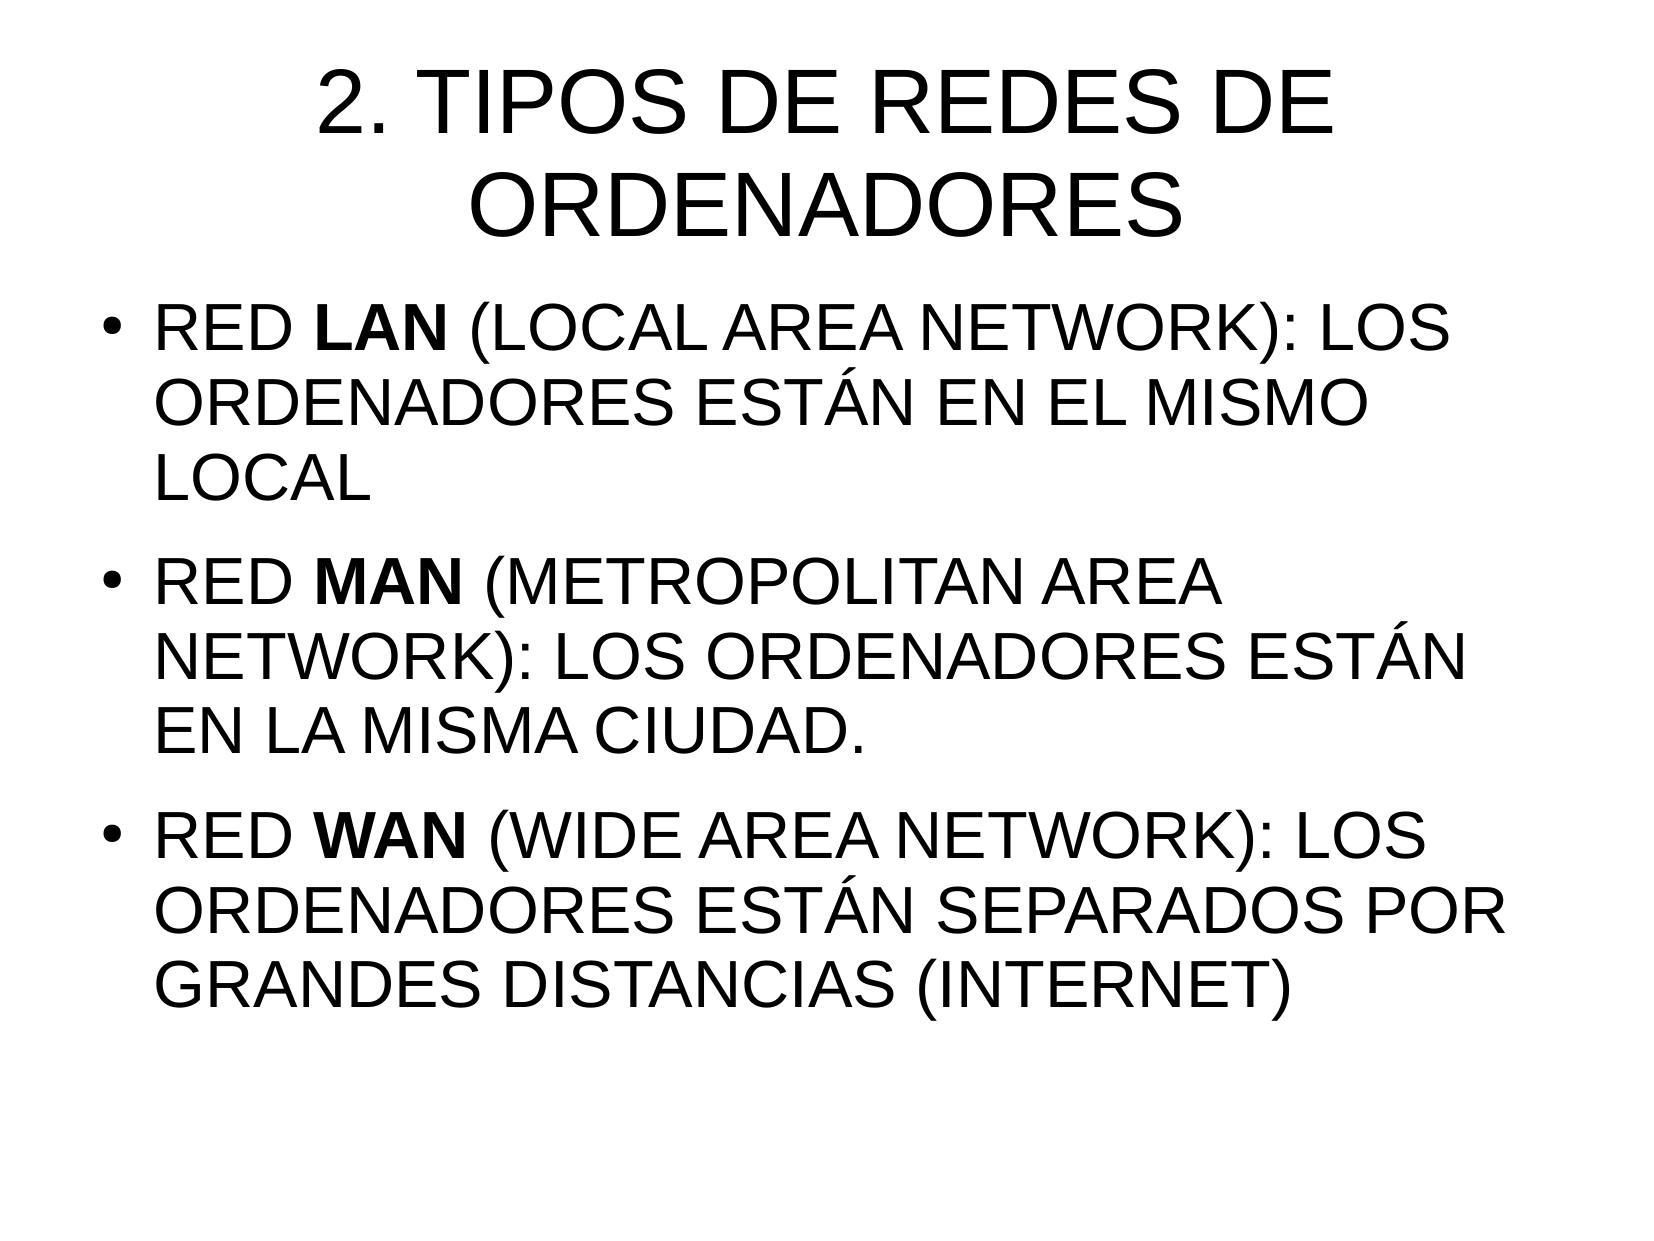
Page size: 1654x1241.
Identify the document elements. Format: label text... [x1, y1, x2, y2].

title 2. TIPOS DE REDES DE ORDENADORES [82, 49, 1571, 257]
list RED LAN (LOCAL AREA NETWORK): LOS ORDENADORES ESTÁN EN EL MISMO LOCAL RED MAN (METROPOLITAN AREA NETWORK): LOS ORDENADORES ESTÁN EN LA MISMA CIUDAD. RED WAN (WIDE AREA NETWORK): LOS ORDENADORES ESTÁN SEPARADOS POR GRANDES DISTANCIAS (INTERNET) [82, 290, 1571, 1094]
